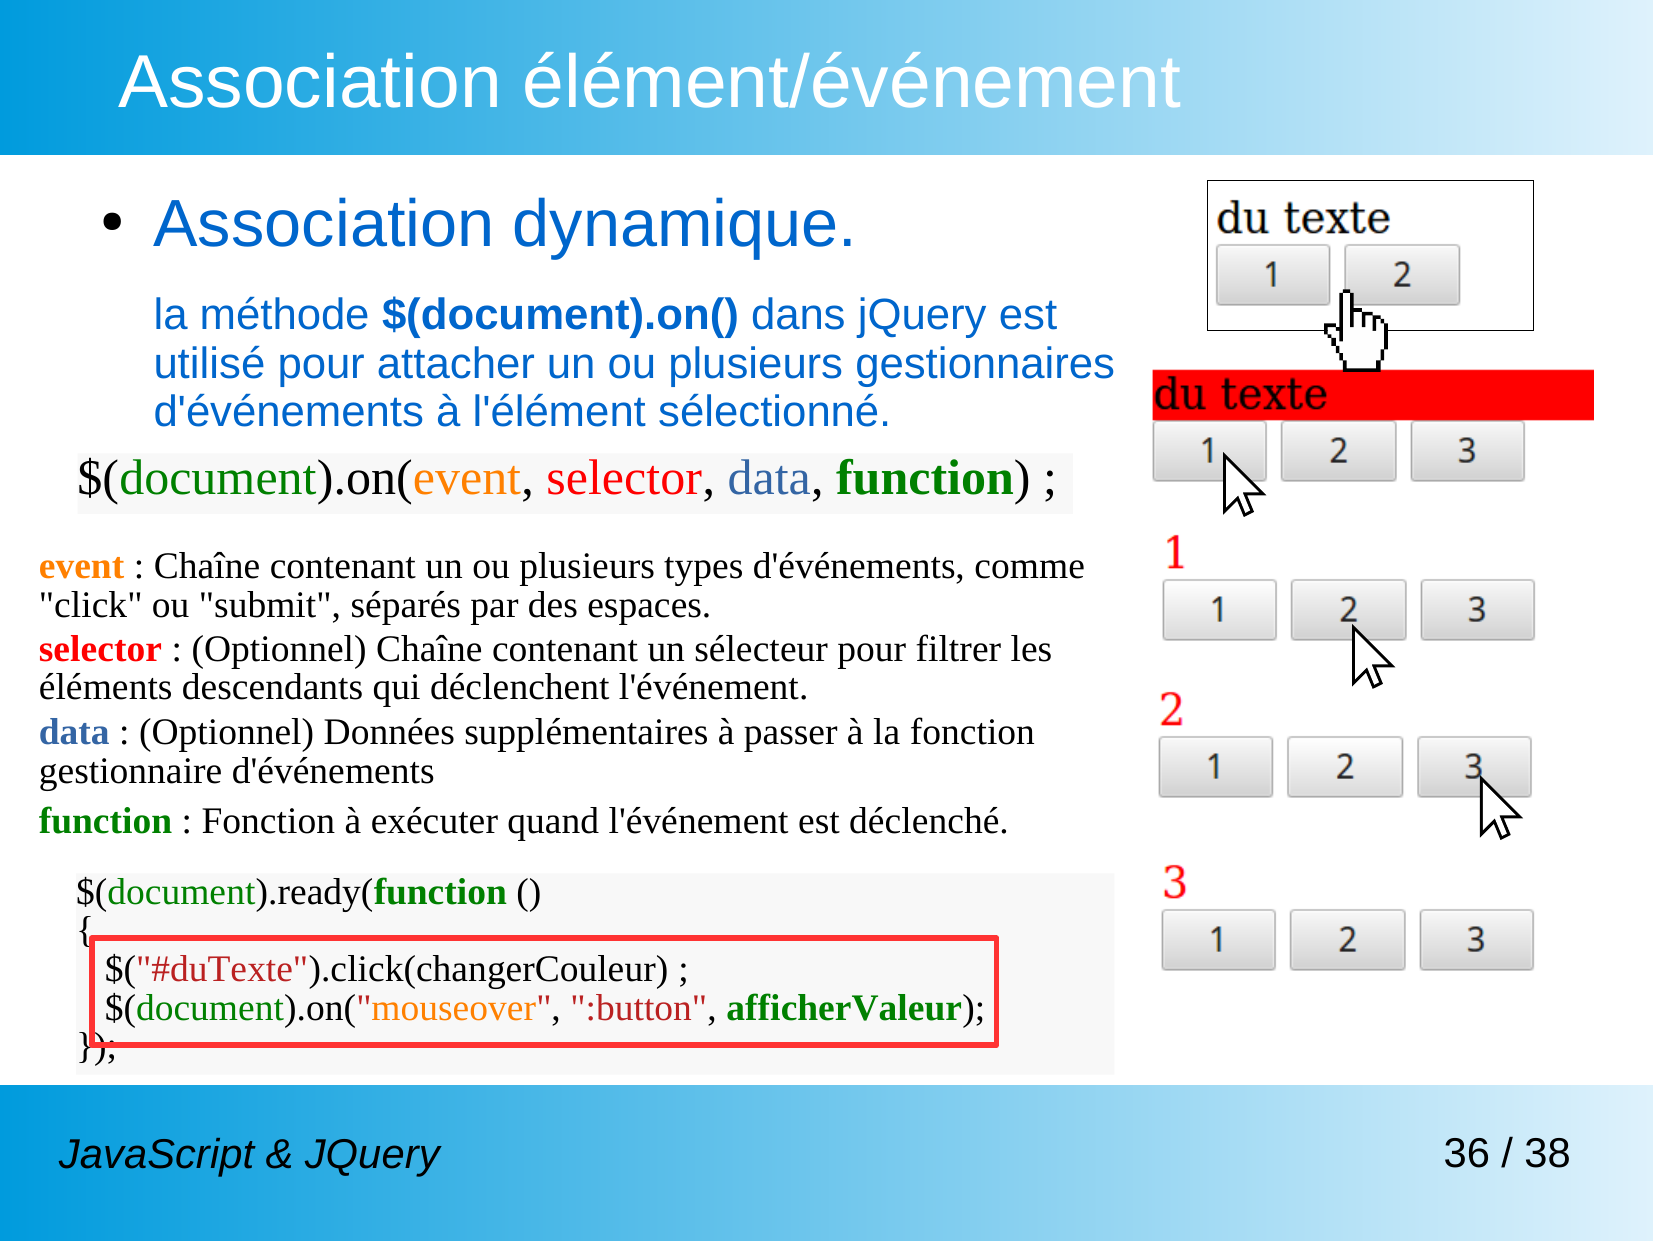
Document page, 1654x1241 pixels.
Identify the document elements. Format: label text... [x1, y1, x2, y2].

text_box $(document).on(event, selector, data, function) ; [77, 453, 1073, 514]
picture [1142, 180, 1604, 841]
picture [1151, 845, 1603, 985]
list Association dynamique. la méthode $(document).on() dans jQuery est utilisé pour attacher un ou plusieurs gestionnaires d'événements à l'élément sélectionné. [82, 185, 1138, 438]
title Association élément/événement [47, 28, 1536, 134]
text_box $(document).ready(function () { $("#duTexte").click(changerCouleur) ; $(document).on("mouseover", ":button", afficherValeur); }); [76, 873, 1115, 1075]
text_box event : Chaîne contenant un ou plusieurs types d'événements, comme "click" ou "submit", séparés par des espaces. selector : (Optionnel) Chaîne contenant un sélecteur pour filtrer les éléments descendants qui déclenchent l'événement. data : (Optionnel) Données supplémentaires à passer à la fonction gestionnaire d'événements function : Fonction à exécuter quand l'événement est déclenché. [39, 547, 1141, 842]
